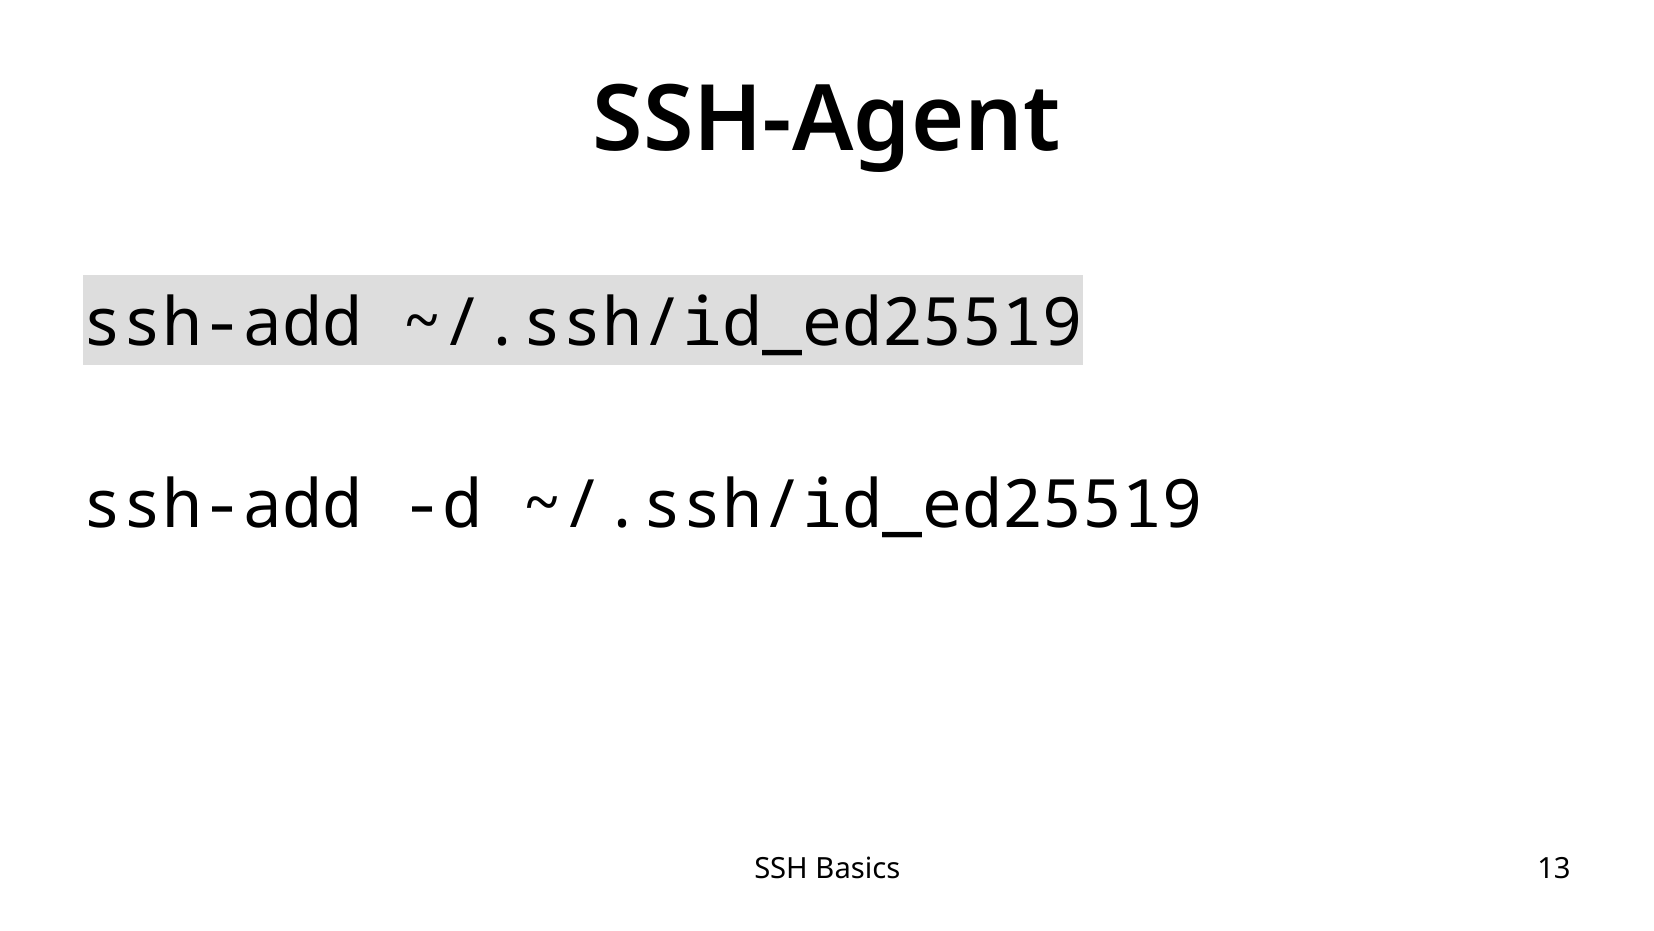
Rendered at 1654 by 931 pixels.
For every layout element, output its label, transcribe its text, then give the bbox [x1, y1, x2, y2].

title SSH-Agent [82, 37, 1571, 193]
subtitle ssh-add ~/.ssh/id_ed25519 ssh-add -d ~/.ssh/id_ed25519 [82, 274, 1571, 657]
